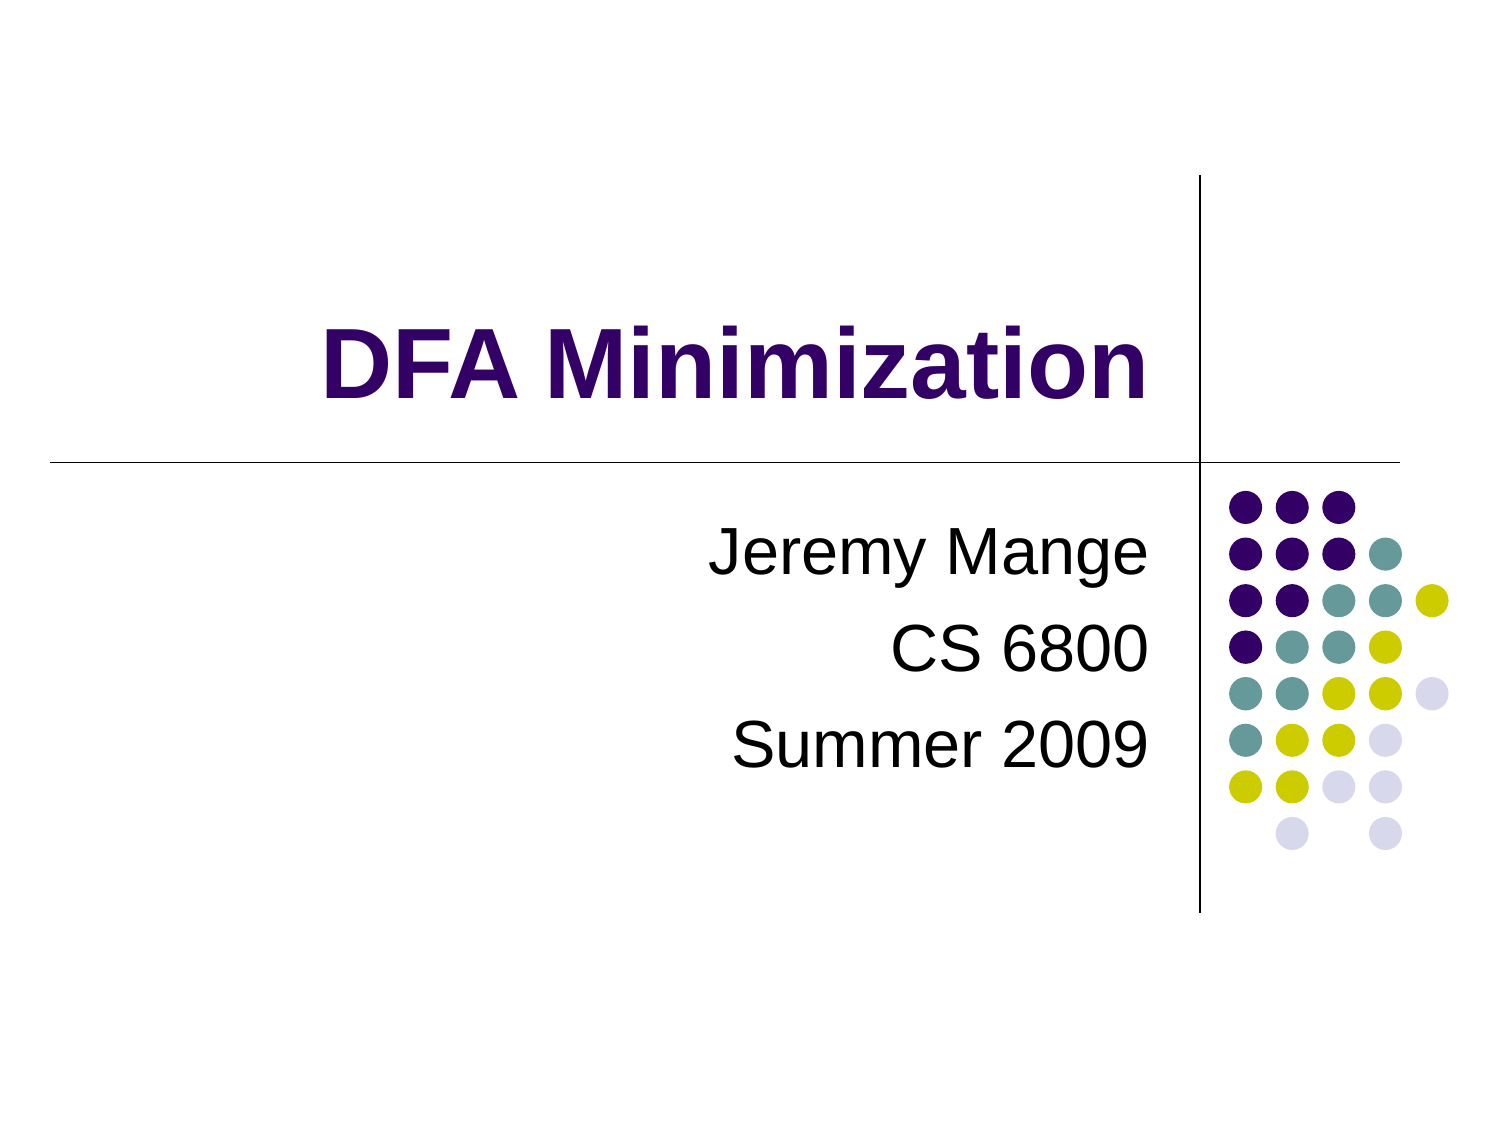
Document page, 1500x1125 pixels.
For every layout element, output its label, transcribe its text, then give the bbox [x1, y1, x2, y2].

title DFA Minimization [51, 76, 1165, 427]
subtitle Jeremy Mange CS 6800 Summer 2009 [139, 500, 1165, 888]
